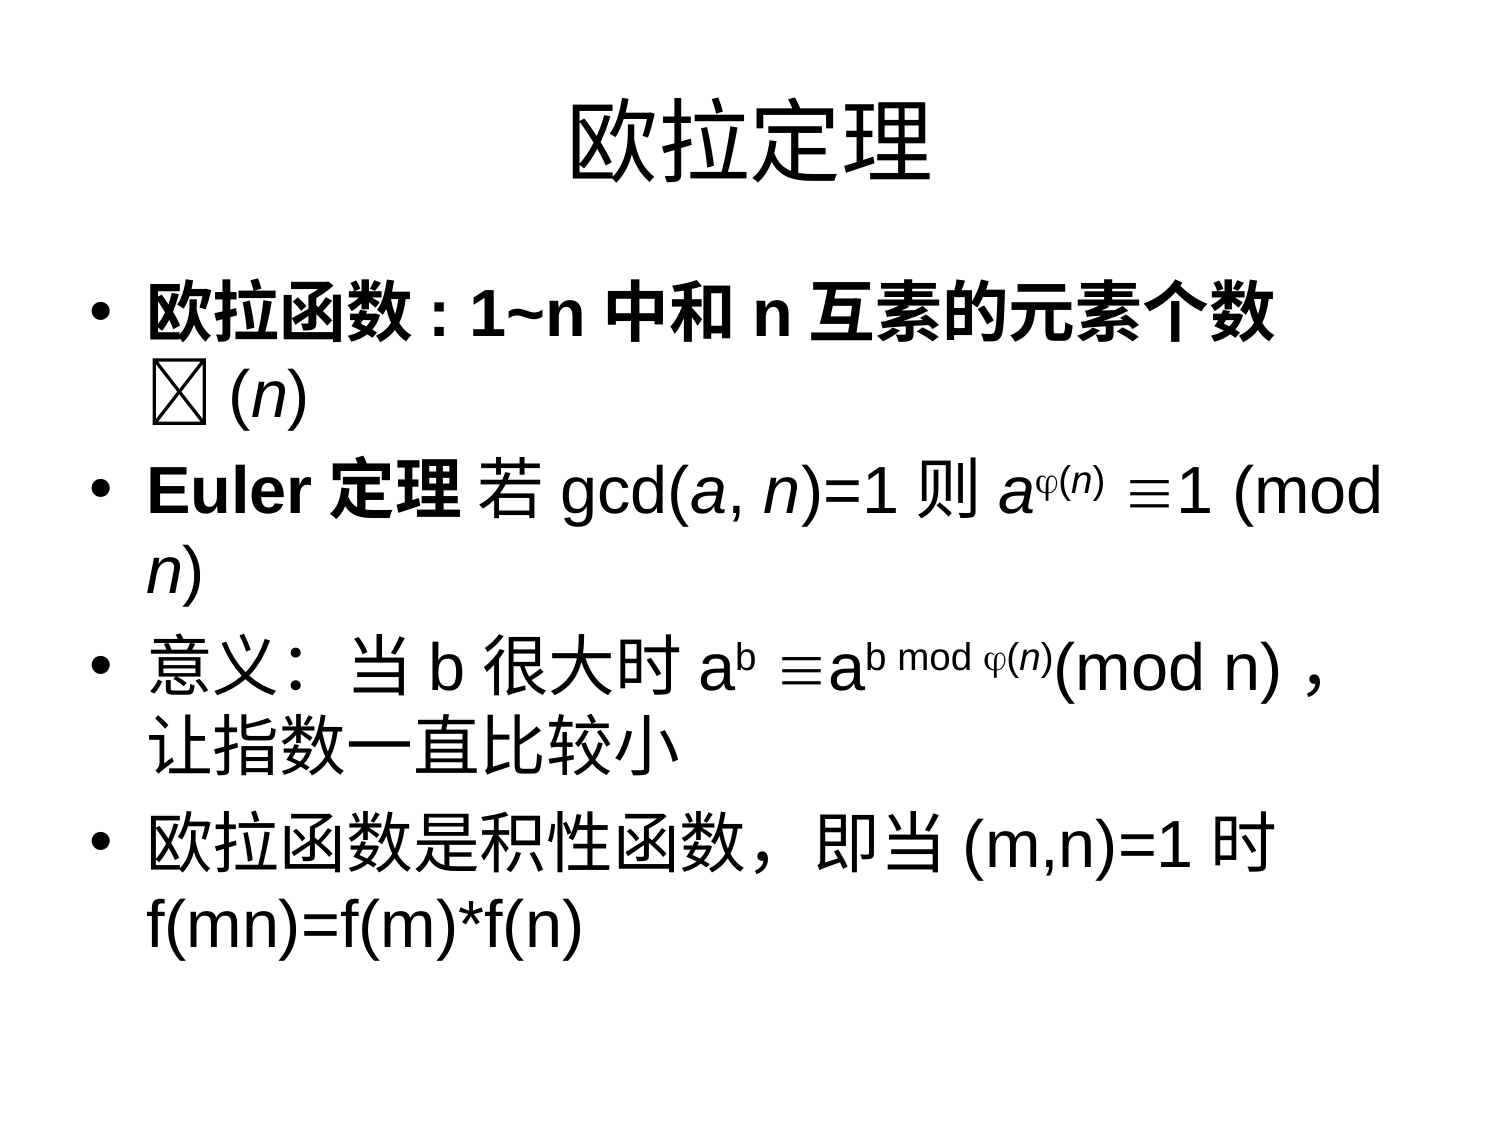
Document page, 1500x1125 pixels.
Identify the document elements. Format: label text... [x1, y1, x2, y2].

list 欧拉函数: 1~n中和n互素的元素个数(n) Euler定理 若gcd(a, n)=1则a(n) 1 (mod n) 意义：当b很大时ab ab mod (n)(mod n)，让指数一直比较小 欧拉函数是积性函数，即当(m,n)=1时f(mn)=f(m)*f(n) [75, 262, 1426, 1006]
title 欧拉定理 [75, 45, 1426, 233]
